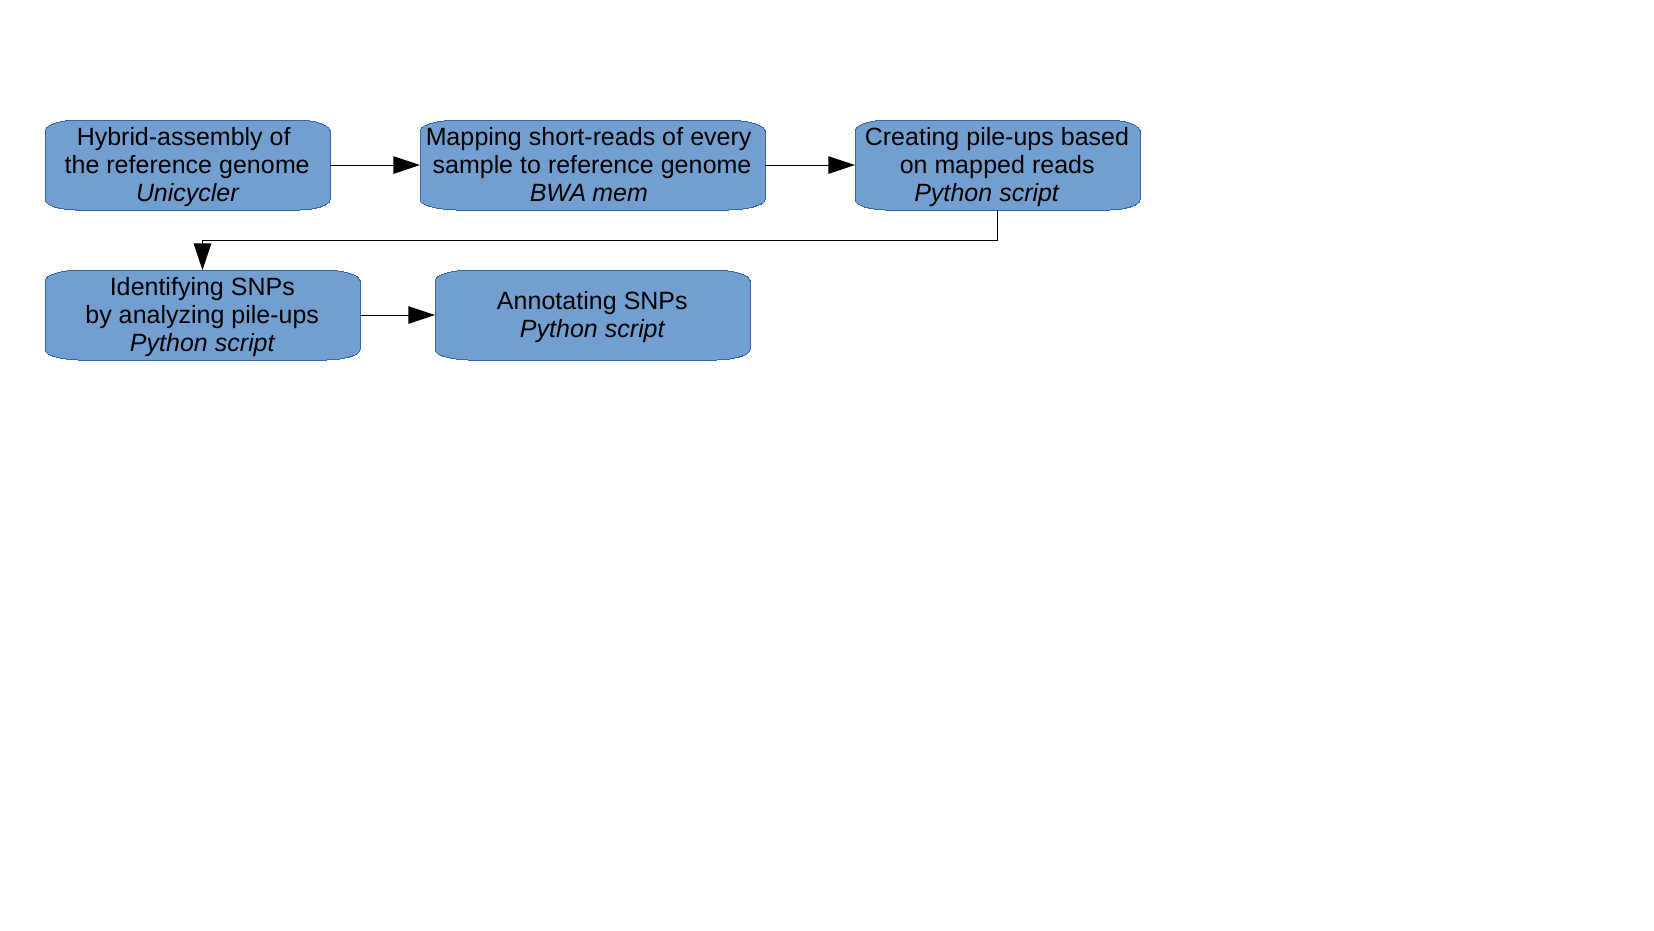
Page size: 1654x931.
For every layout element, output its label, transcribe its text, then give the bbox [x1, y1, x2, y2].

text_box Creating pile-ups based on mapped reads Python script [855, 120, 1141, 211]
text_box Identifying SNPs by analyzing pile-ups Python script [45, 270, 361, 361]
text_box Annotating SNPs Python script [435, 270, 751, 361]
text_box Hybrid-assembly of the reference genome Unicycler [45, 120, 331, 211]
text_box Mapping short-reads of every sample to reference genome BWA mem [420, 120, 766, 211]
